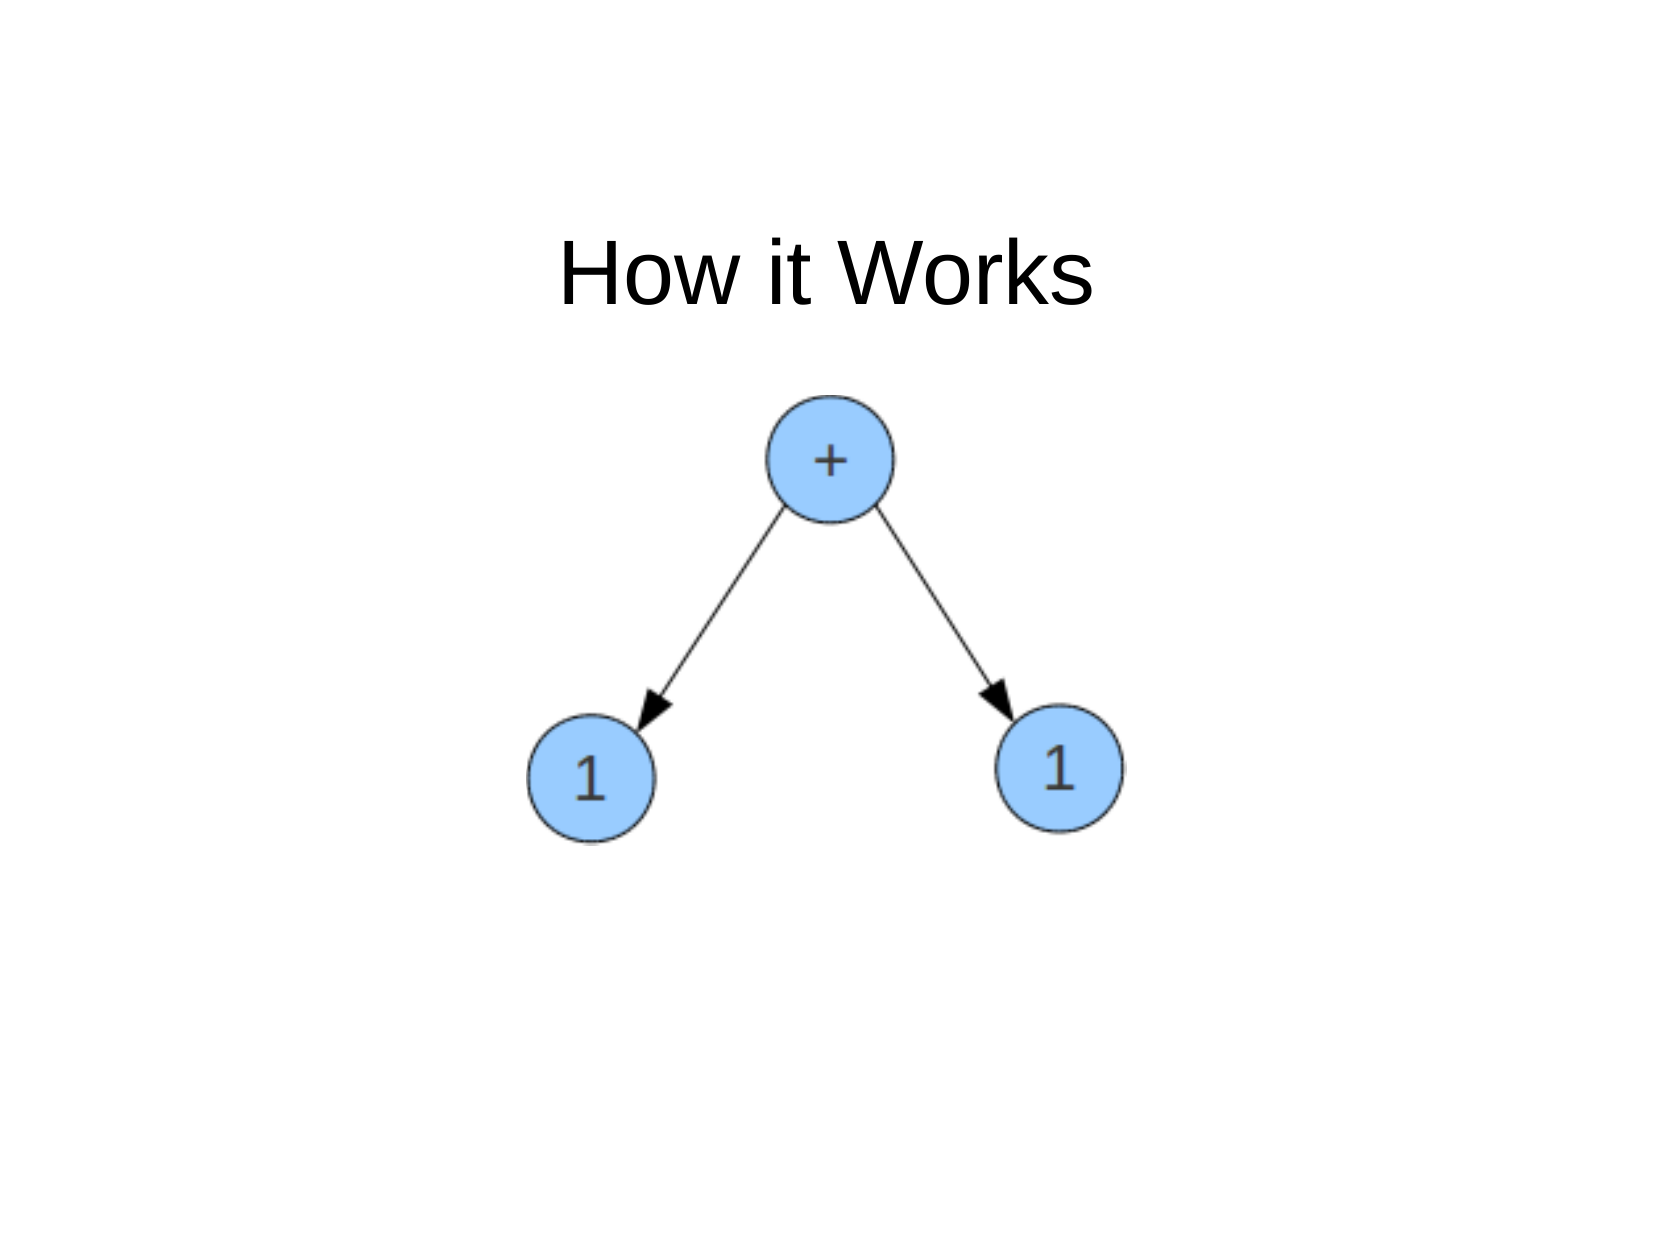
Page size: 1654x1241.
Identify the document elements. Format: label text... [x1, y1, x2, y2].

title How it Works [82, 167, 1571, 375]
picture [526, 395, 1127, 846]
